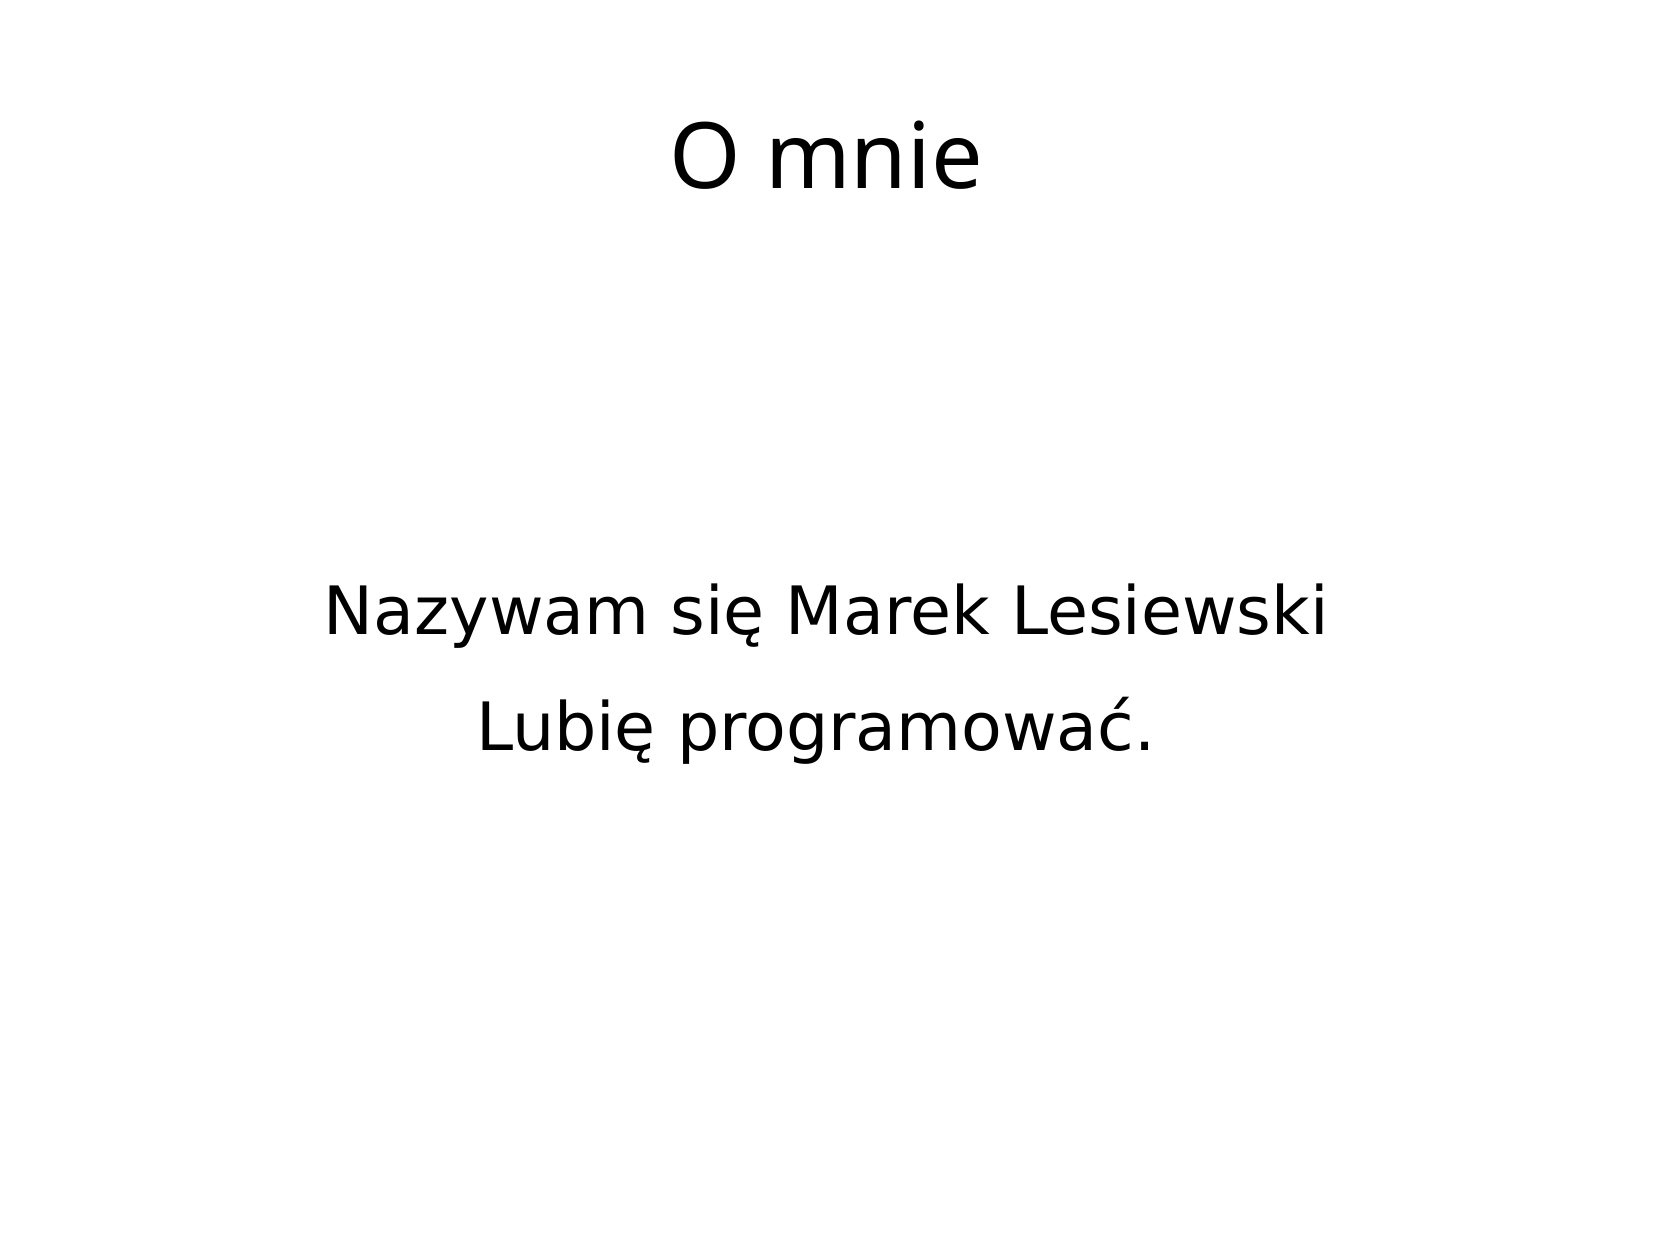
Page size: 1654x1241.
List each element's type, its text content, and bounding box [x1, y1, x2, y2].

title O mnie [82, 49, 1571, 257]
subtitle Nazywam się Marek Lesiewski Lubię programować. [82, 290, 1571, 1010]
